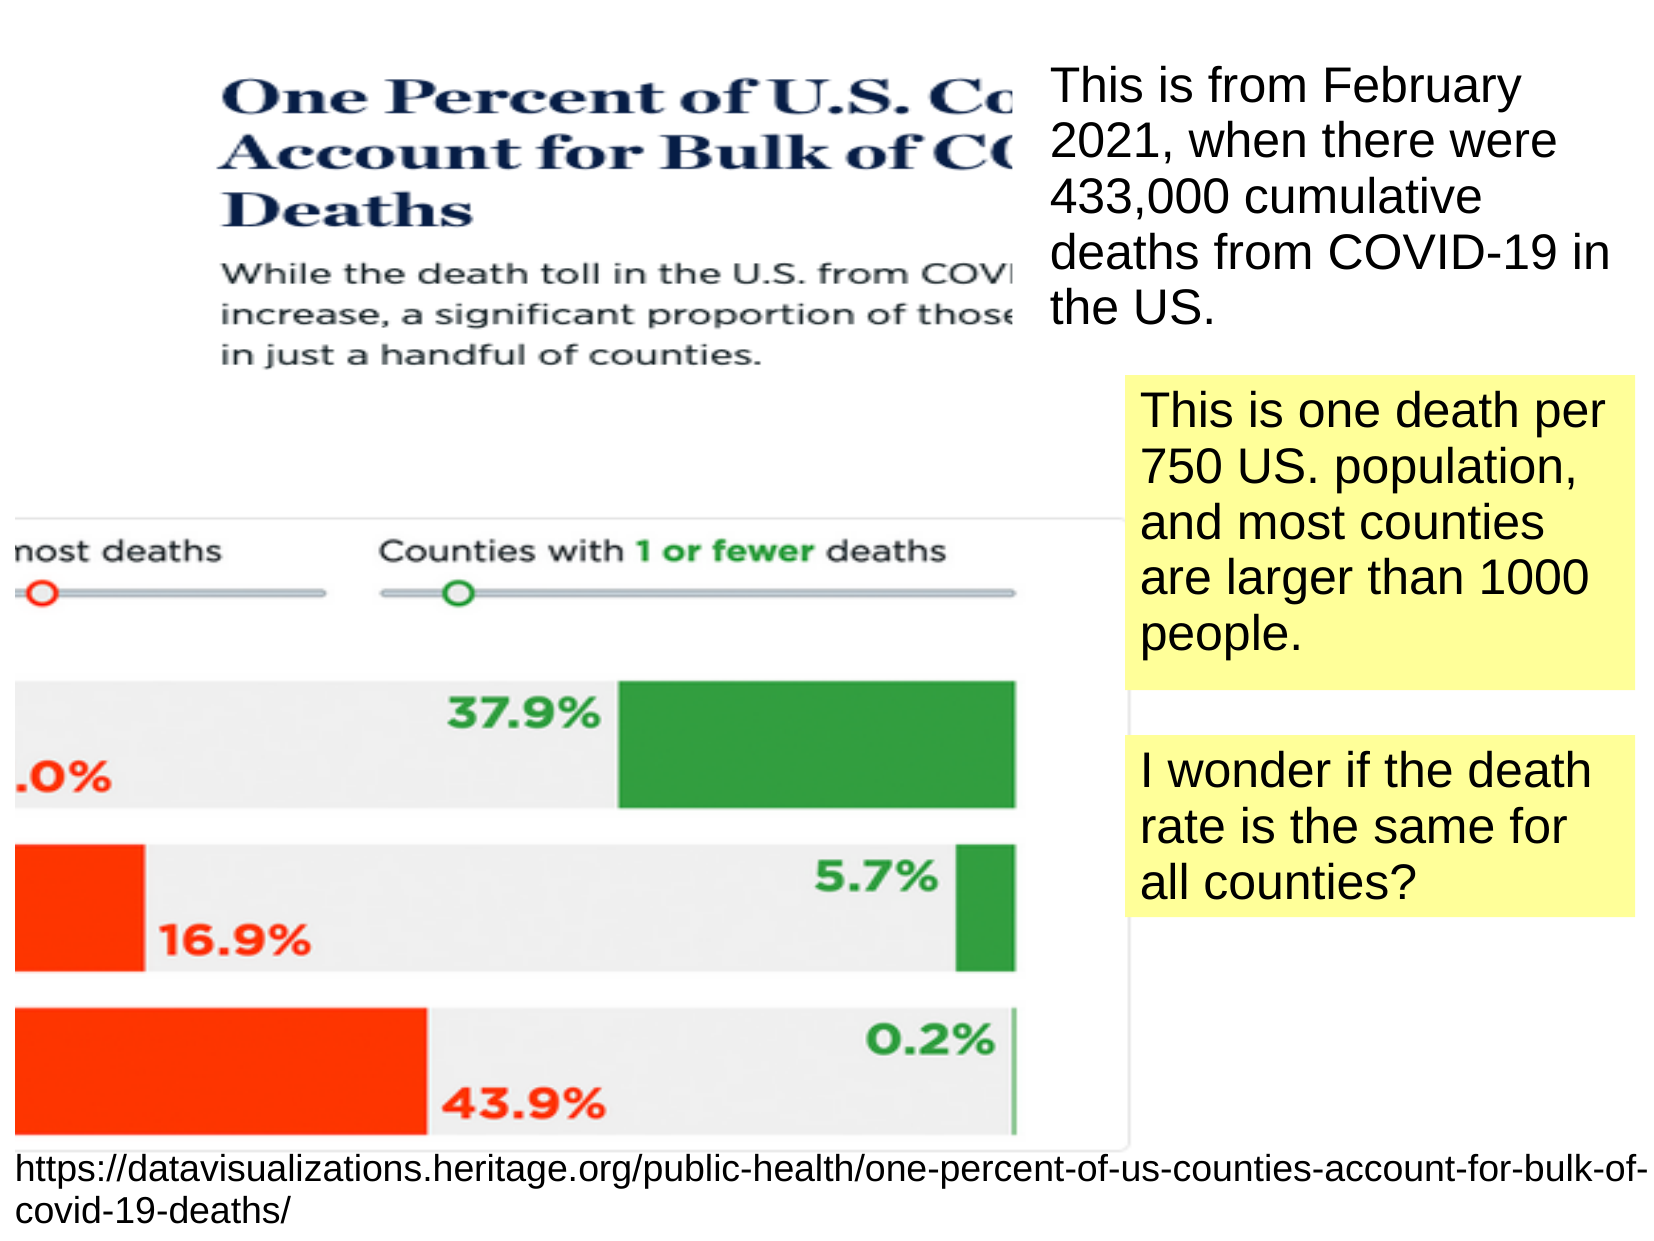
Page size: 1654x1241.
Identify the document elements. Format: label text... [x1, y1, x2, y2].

text_box This is one death per 750 US. population, and most counties are larger than 1000 people. [1125, 375, 1636, 691]
text_box https://datavisualizations.heritage.org/public-health/one-percent-of-us-counties-account-for-bulk-of-covid-19-deaths/ [0, 1140, 1654, 1239]
text_box This is from February 2021, when there were 433,000 cumulative deaths from COVID-19 in the US. [1035, 49, 1654, 344]
picture [15, 0, 1306, 1140]
text_box I wonder if the death rate is the same for all counties? [1125, 735, 1636, 918]
